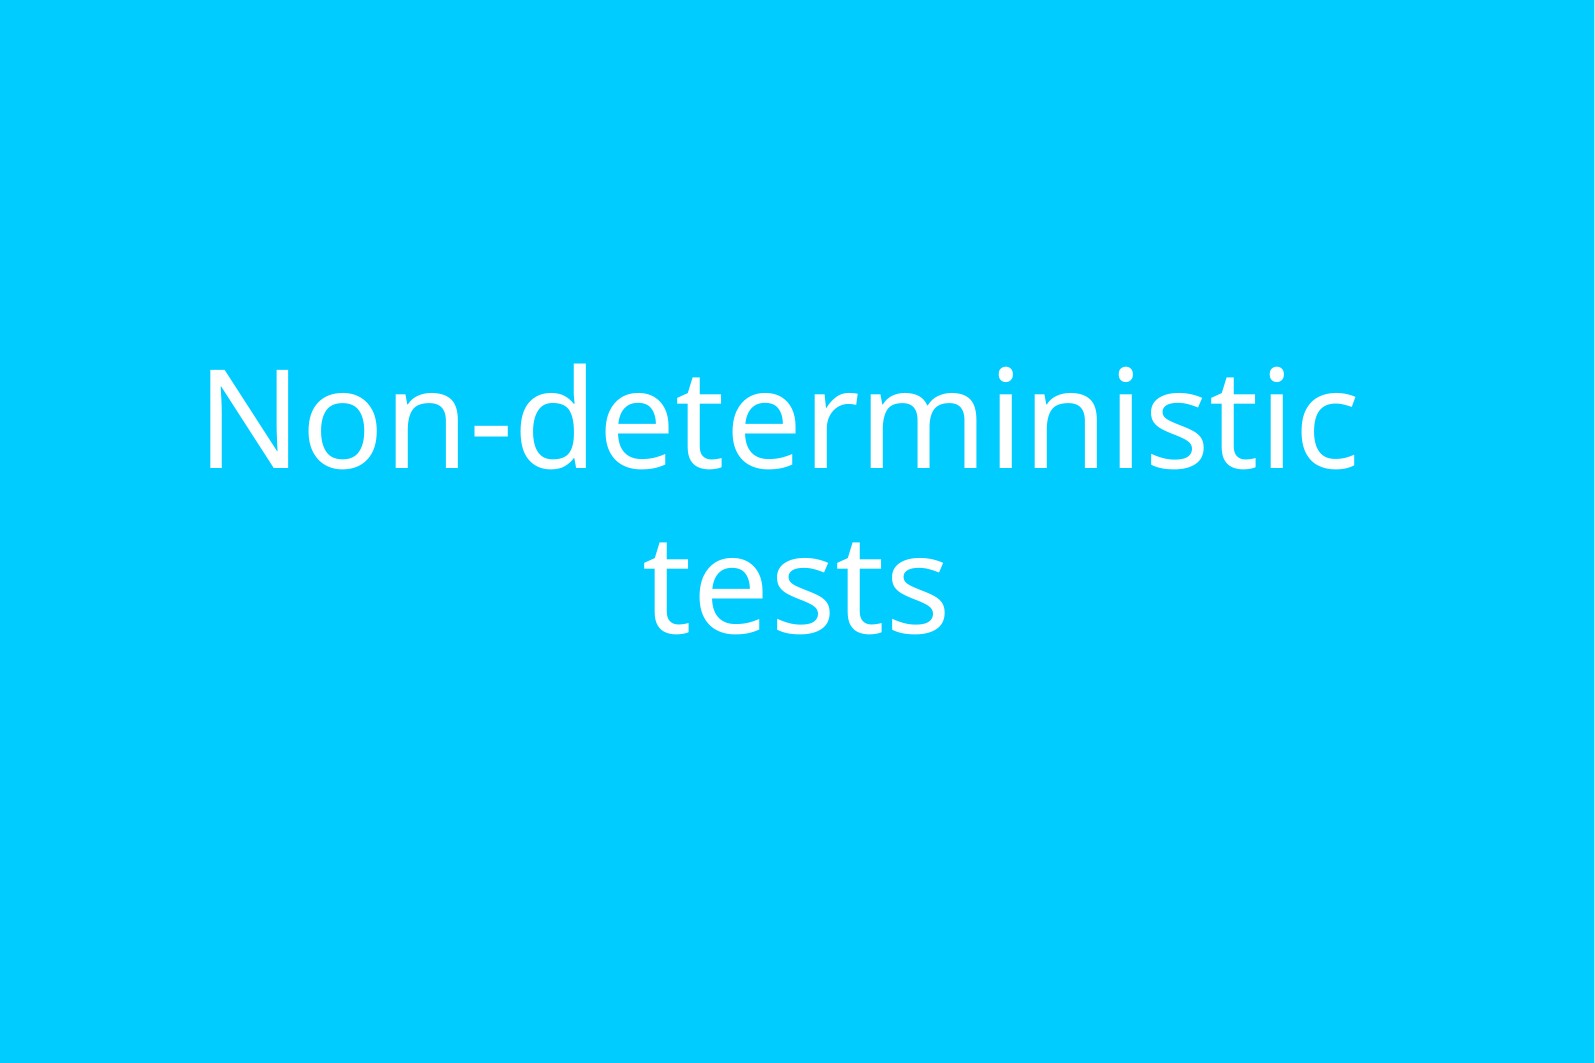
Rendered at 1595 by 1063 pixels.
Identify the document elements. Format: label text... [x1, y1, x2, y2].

text_box Non-deterministic tests [79, 42, 1515, 951]
